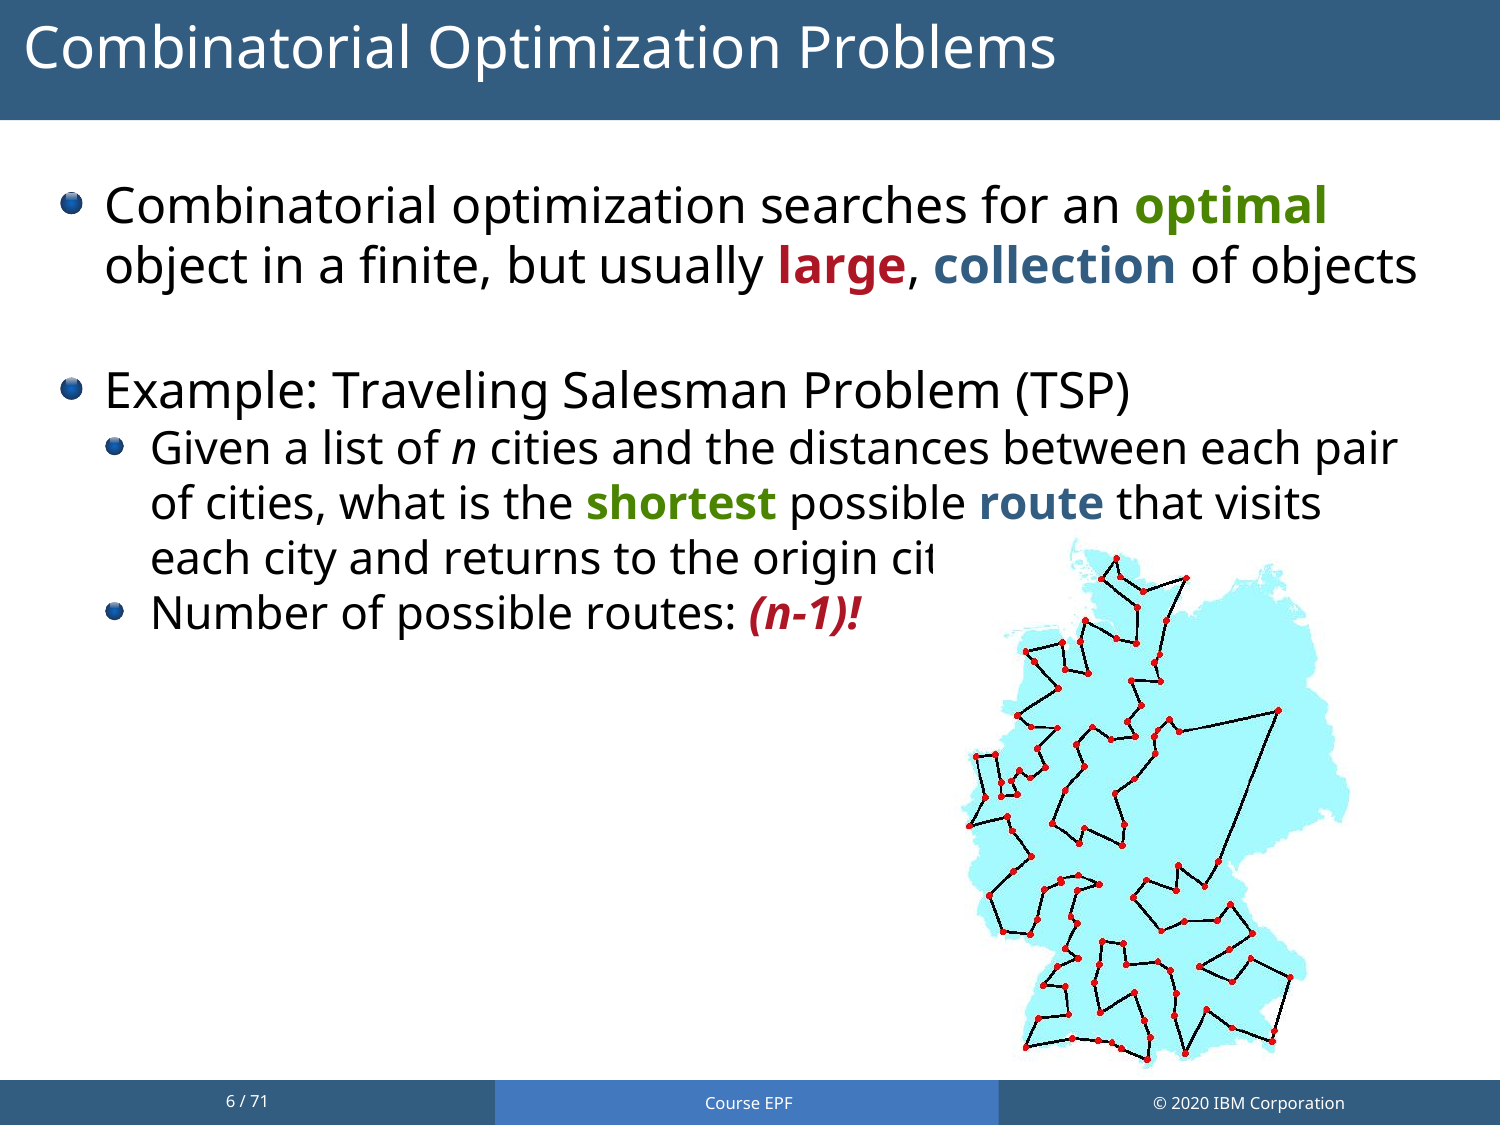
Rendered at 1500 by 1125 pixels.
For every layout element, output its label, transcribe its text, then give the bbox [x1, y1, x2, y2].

picture [933, 527, 1384, 1080]
title Combinatorial Optimization Problems [0, 0, 1500, 121]
list Combinatorial optimization searches for an optimal object in a finite, but usually large, collection of objects Example: Traveling Salesman Problem (TSP) Given a list of n cities and the distances between each pair of cities, what is the shortest possible route that visits each city and returns to the origin city? Number of possible routes: (n-1)! [45, 165, 1441, 1036]
